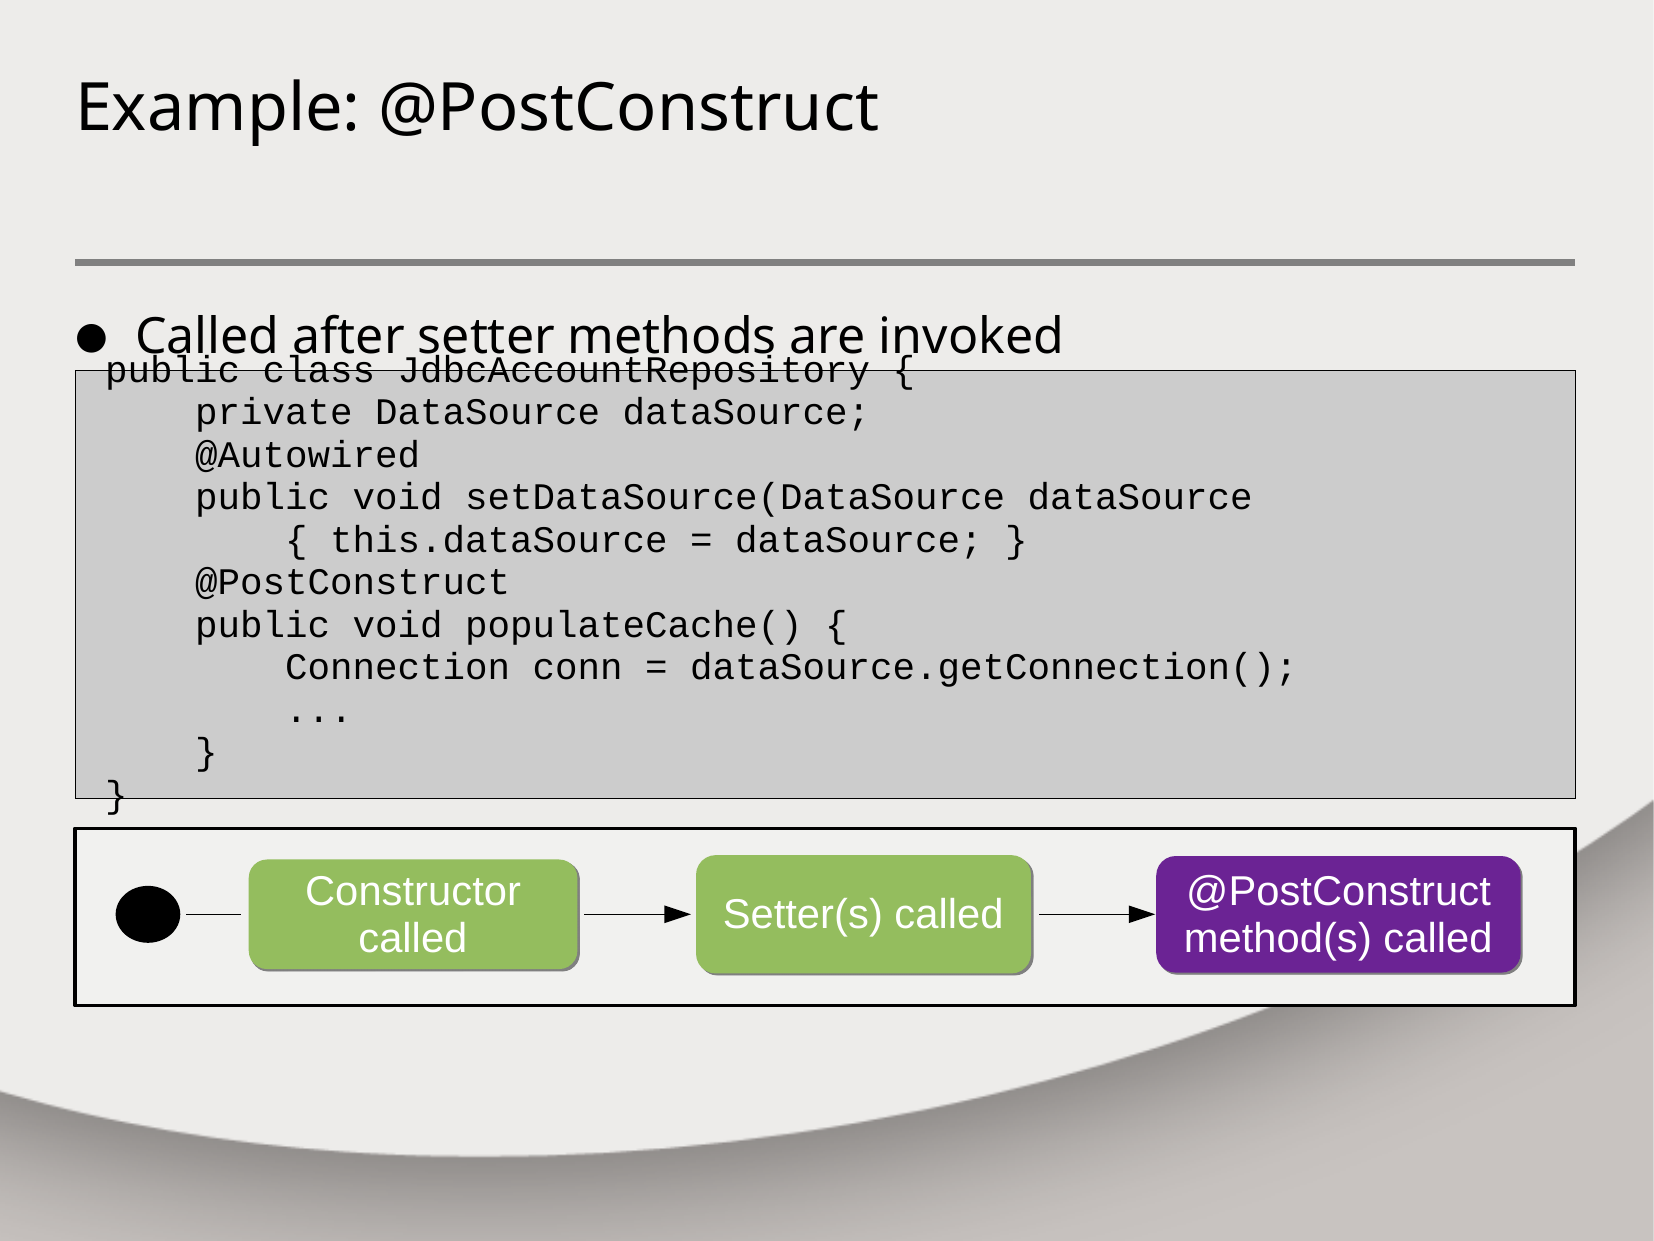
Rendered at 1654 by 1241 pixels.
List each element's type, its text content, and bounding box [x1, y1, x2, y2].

picture [0, 0, 1654, 1241]
title Example: @PostConstruct [75, 75, 1576, 226]
list Called after setter methods are invoked [75, 300, 1576, 1163]
